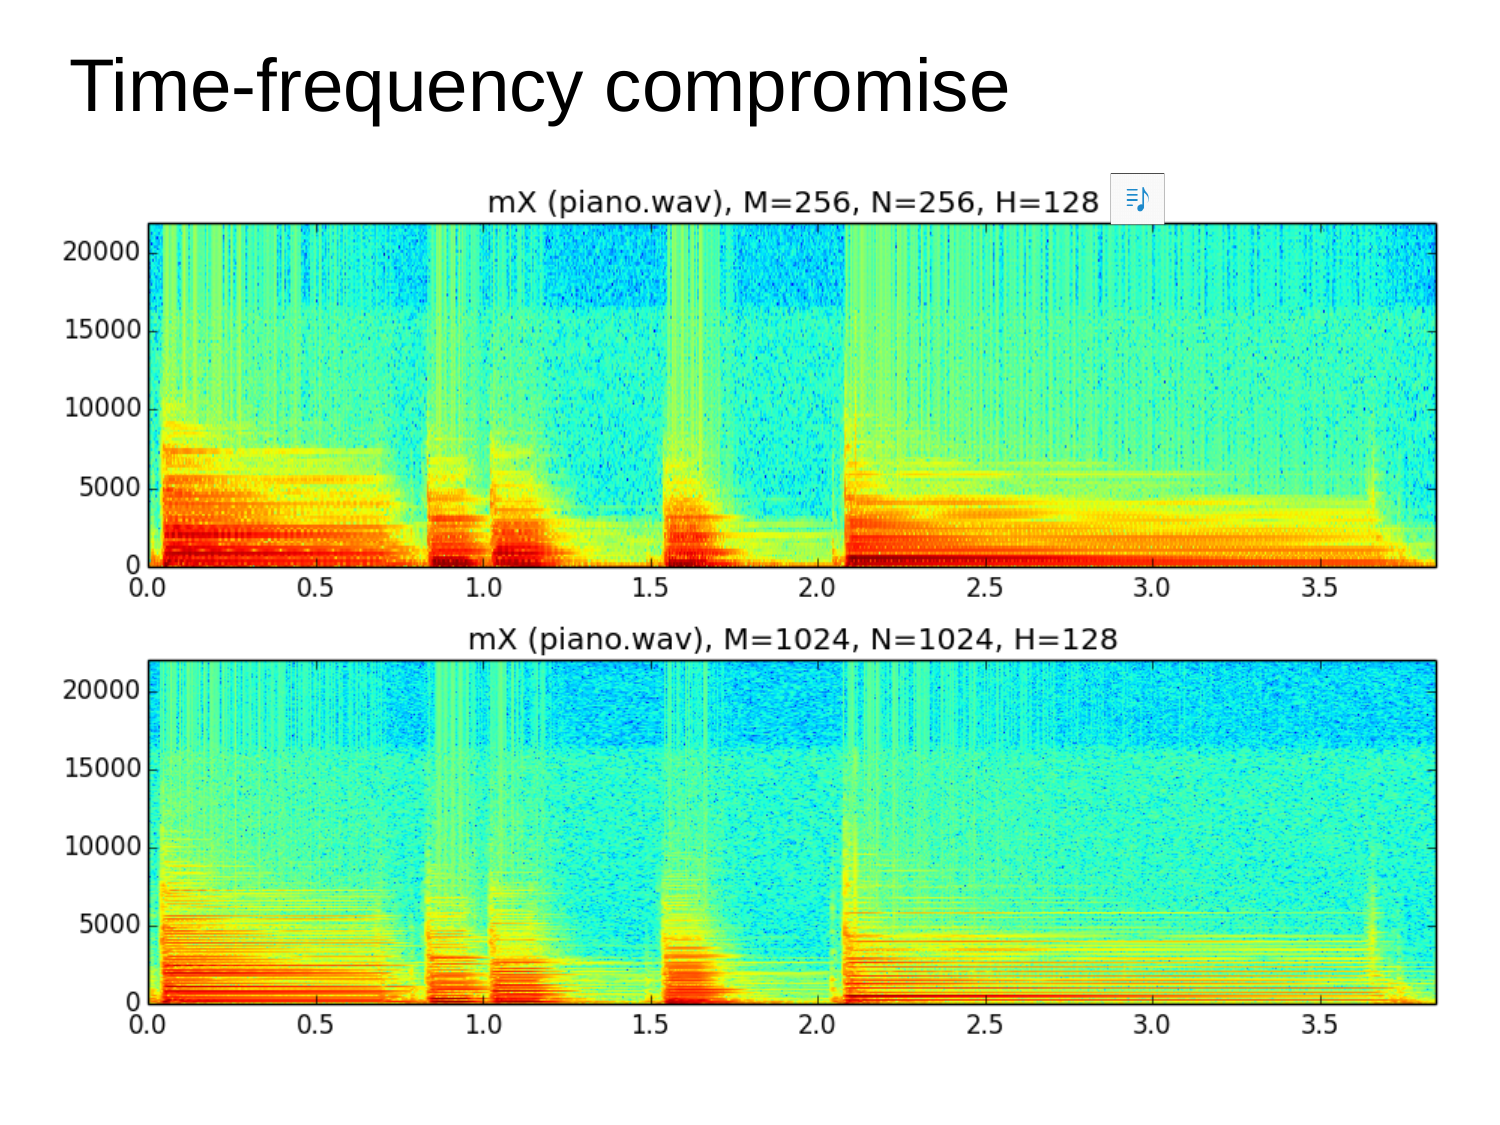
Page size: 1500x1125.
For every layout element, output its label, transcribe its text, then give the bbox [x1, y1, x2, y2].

picture [37, 163, 1463, 1064]
text_box [1110, 172, 1165, 225]
title Time-frequency compromise [69, 0, 1420, 163]
